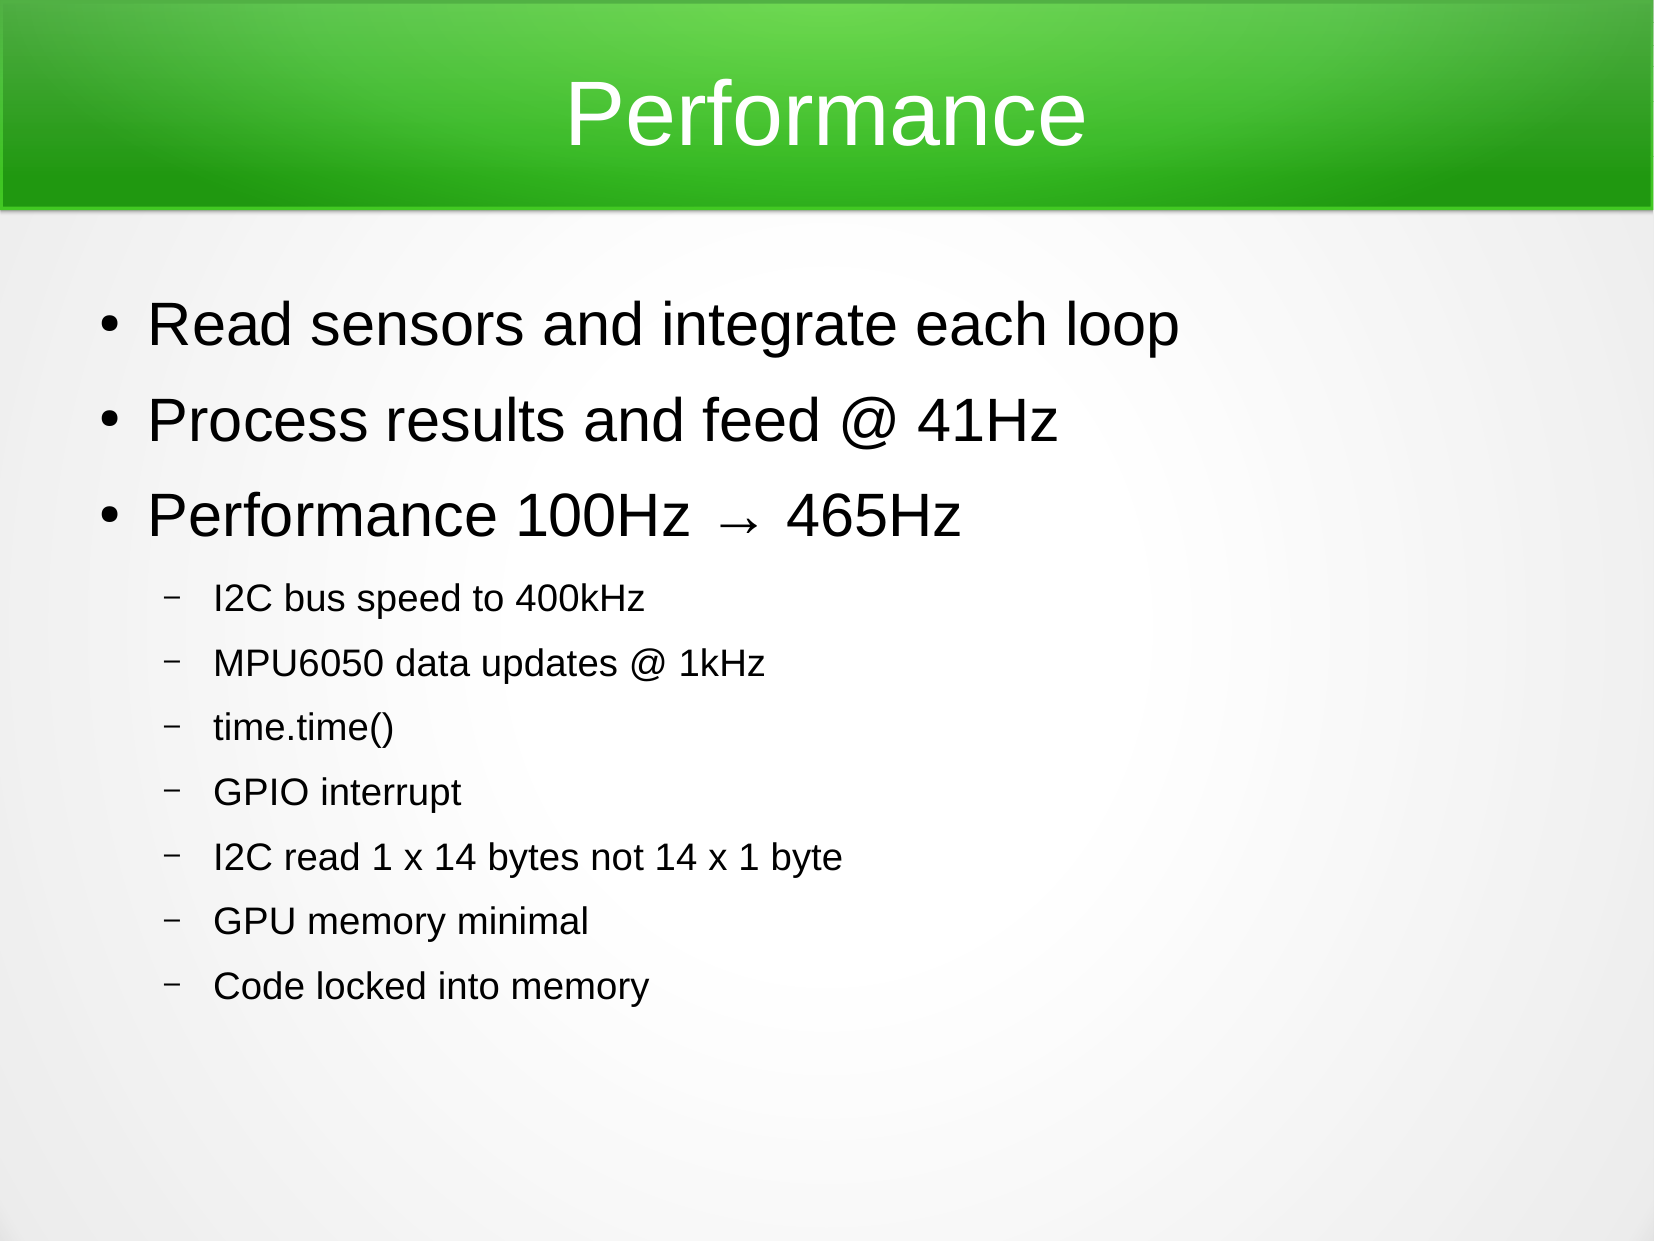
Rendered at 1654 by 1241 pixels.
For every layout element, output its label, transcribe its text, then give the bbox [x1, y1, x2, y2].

list Read sensors and integrate each loop Process results and feed @ 41Hz Performance 100Hz → 465Hz I2C bus speed to 400kHz MPU6050 data updates @ 1kHz time.time() GPIO interrupt I2C read 1 x 14 bytes not 14 x 1 byte GPU memory minimal Code locked into memory [82, 290, 1538, 1010]
title Performance [82, 49, 1571, 179]
